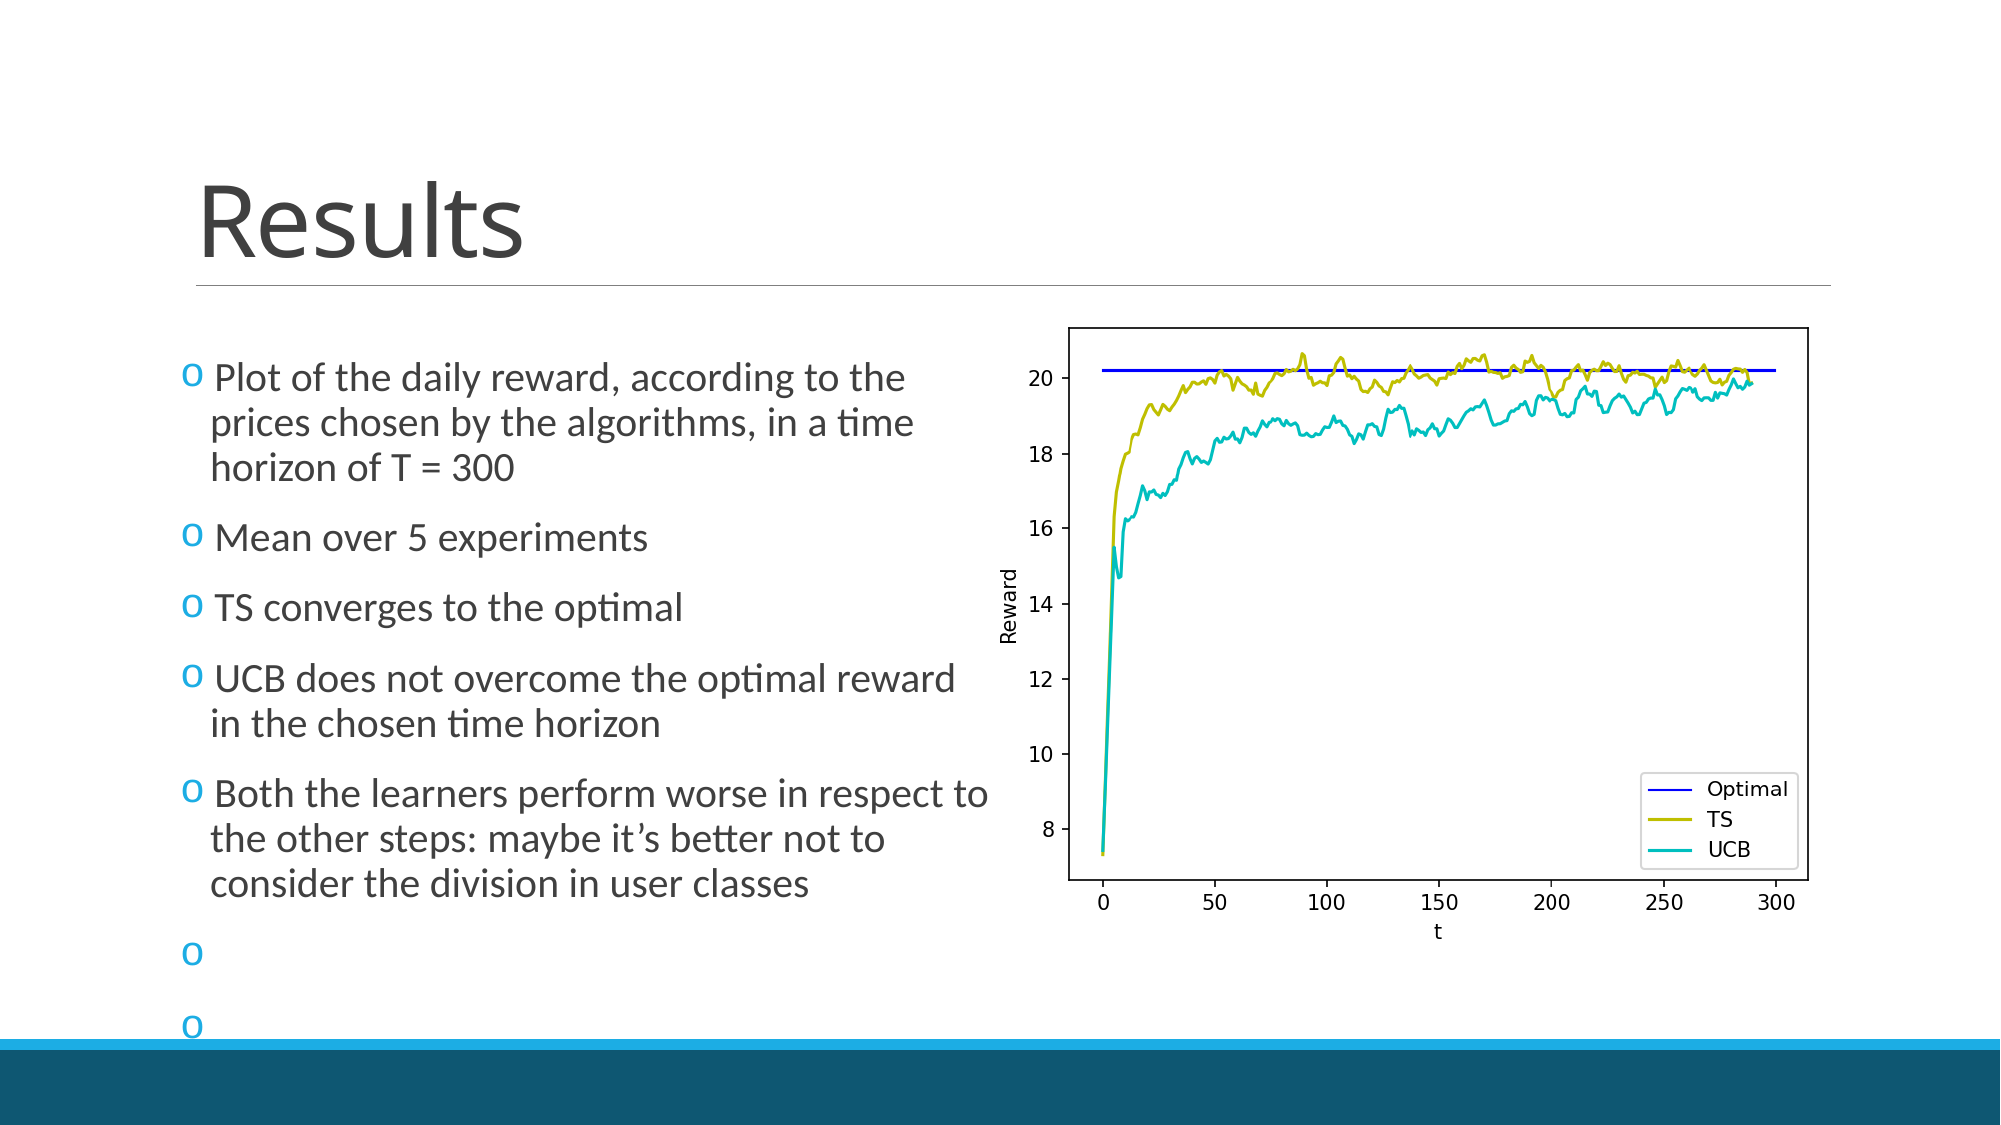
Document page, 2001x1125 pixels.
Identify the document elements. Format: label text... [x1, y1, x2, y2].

list Plot of the daily reward, according to the prices chosen by the algorithms, in a time horizon of T = 300 Mean over 5 experiments TS converges to the optimal UCB does not overcome the optimal reward in the chosen time horizon Both the learners perform worse in respect to the other steps: maybe it’s better not to consider the division in user classes [180, 348, 991, 963]
title Results [180, 47, 1831, 286]
picture [990, 316, 1831, 949]
